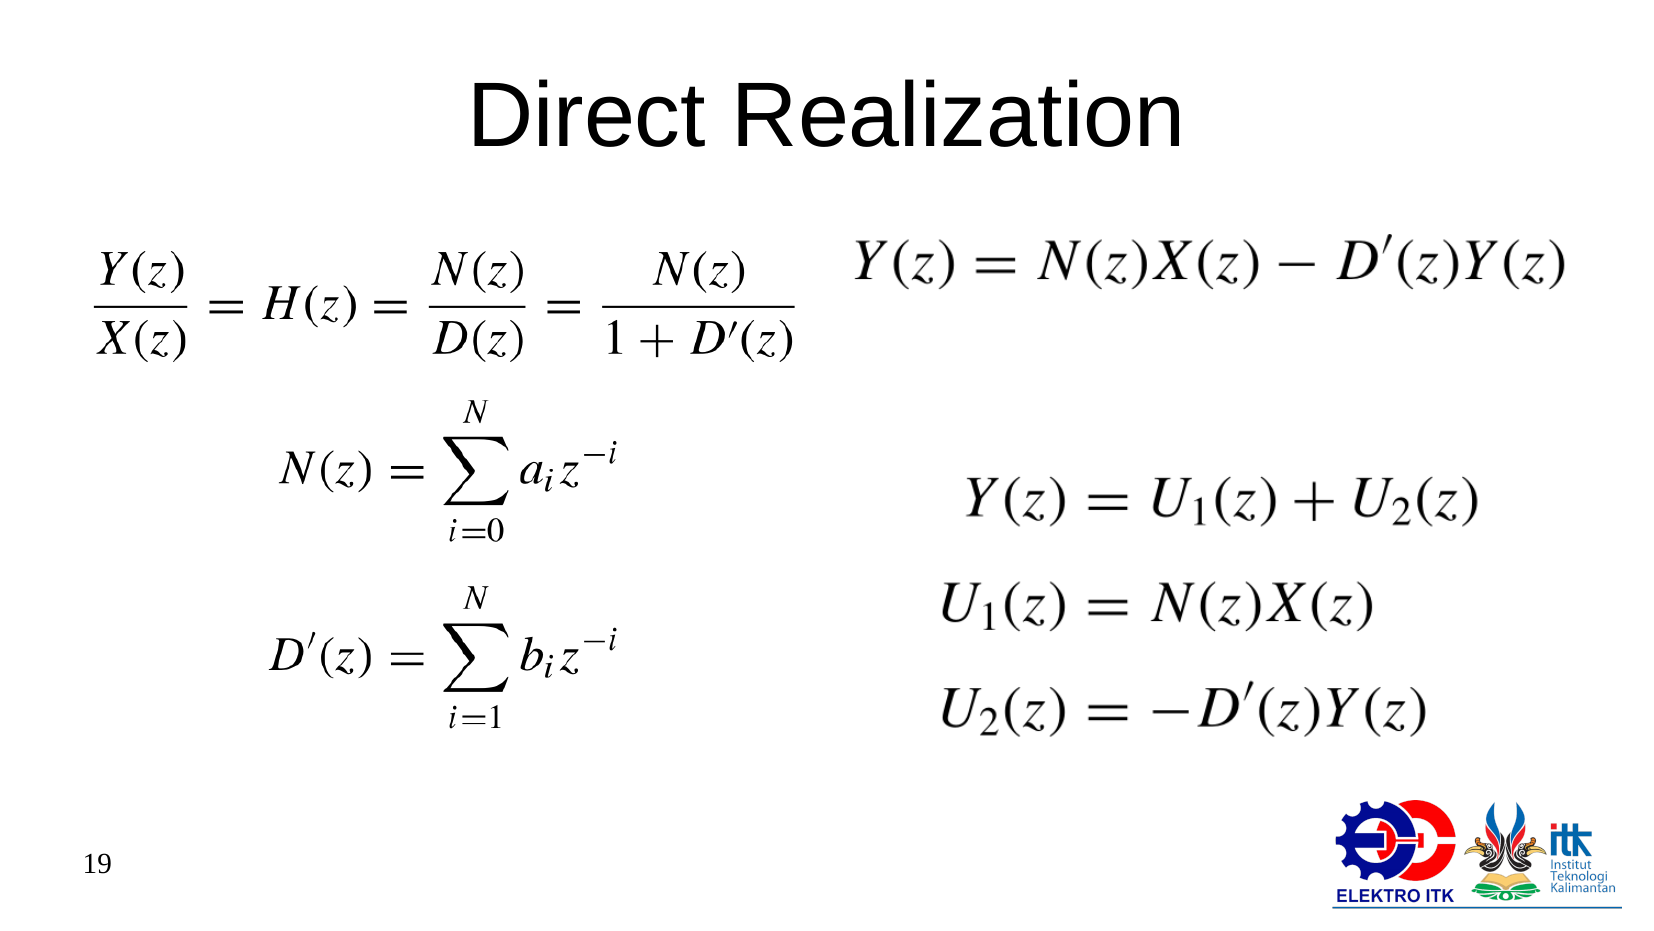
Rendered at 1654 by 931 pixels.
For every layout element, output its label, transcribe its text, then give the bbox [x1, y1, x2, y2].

picture [1332, 800, 1622, 918]
picture [82, 239, 809, 736]
title Direct Realization [82, 37, 1571, 193]
picture [845, 234, 1572, 741]
